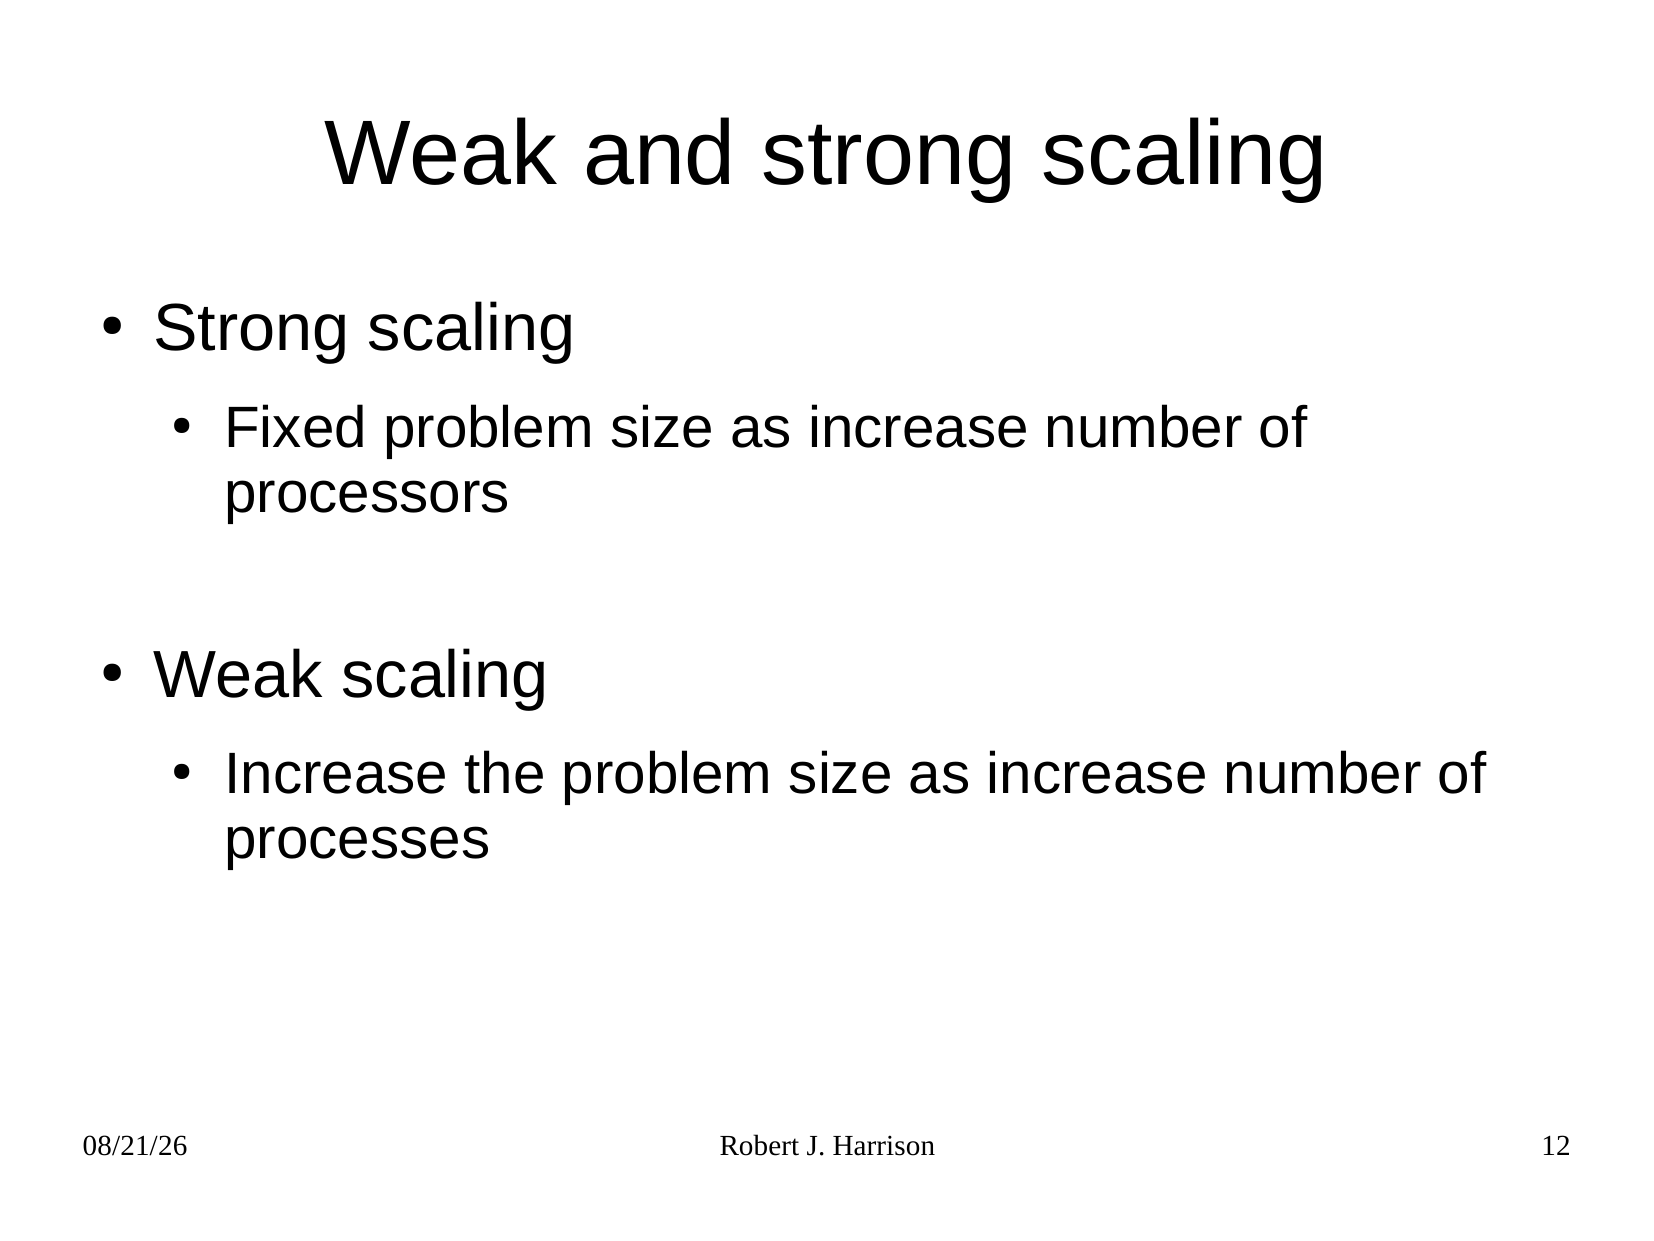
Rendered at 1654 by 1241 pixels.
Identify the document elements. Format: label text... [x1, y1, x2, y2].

list Strong scaling Fixed problem size as increase number of processors Weak scaling Increase the problem size as increase number of processes [82, 290, 1571, 1109]
title Weak and strong scaling [82, 56, 1571, 250]
